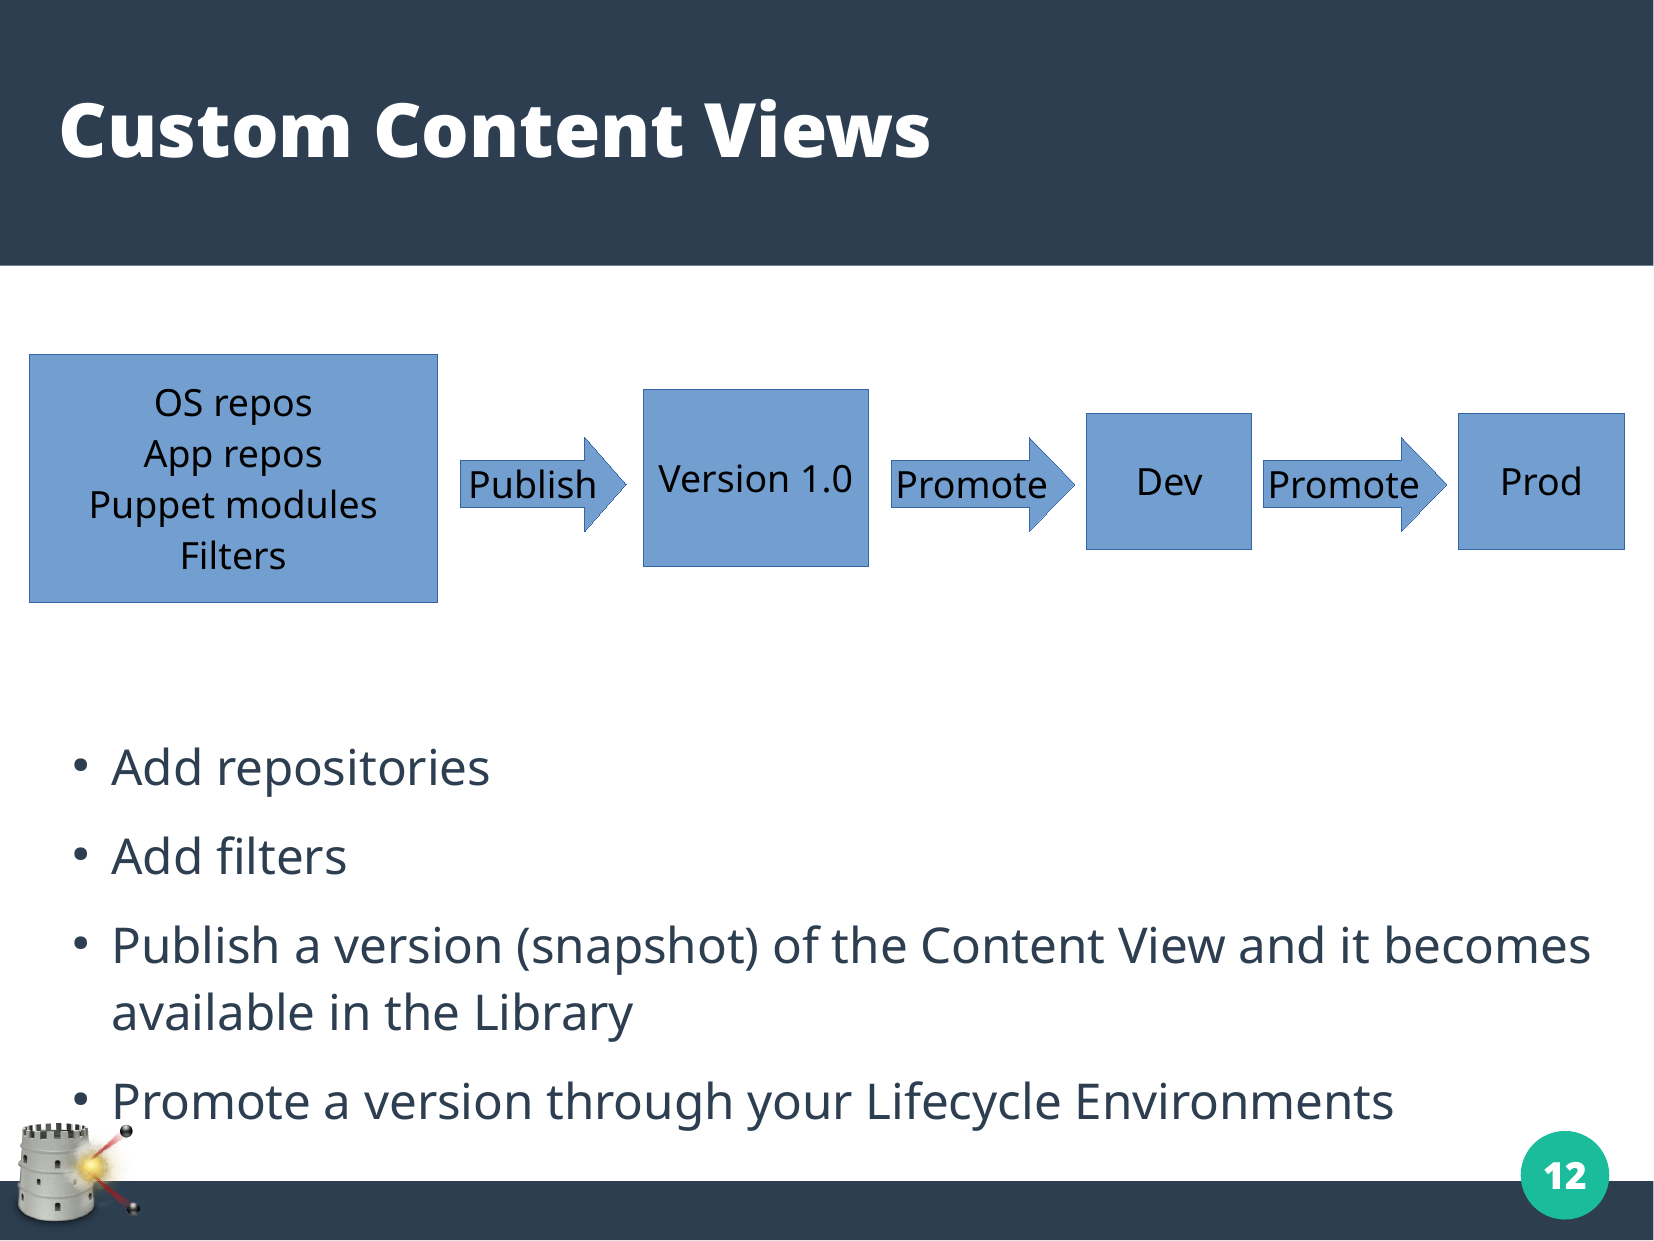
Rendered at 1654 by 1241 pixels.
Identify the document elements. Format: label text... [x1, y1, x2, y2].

text_box Dev [1086, 413, 1252, 550]
text_box Promote [891, 437, 1075, 532]
list Add repositories Add filters Publish a version (snapshot) of the Content View and it becomes available in the Library Promote a version through your Lifecycle Environments [59, 732, 1595, 1140]
text_box Prod [1458, 413, 1625, 550]
picture [5, 1104, 148, 1241]
text_box OS repos App repos Puppet modules Filters [29, 354, 438, 603]
title Custom Content Views [59, 49, 1595, 207]
text_box Version 1.0 [643, 389, 869, 567]
text_box Promote [1263, 437, 1447, 532]
text_box Publish [460, 437, 627, 532]
